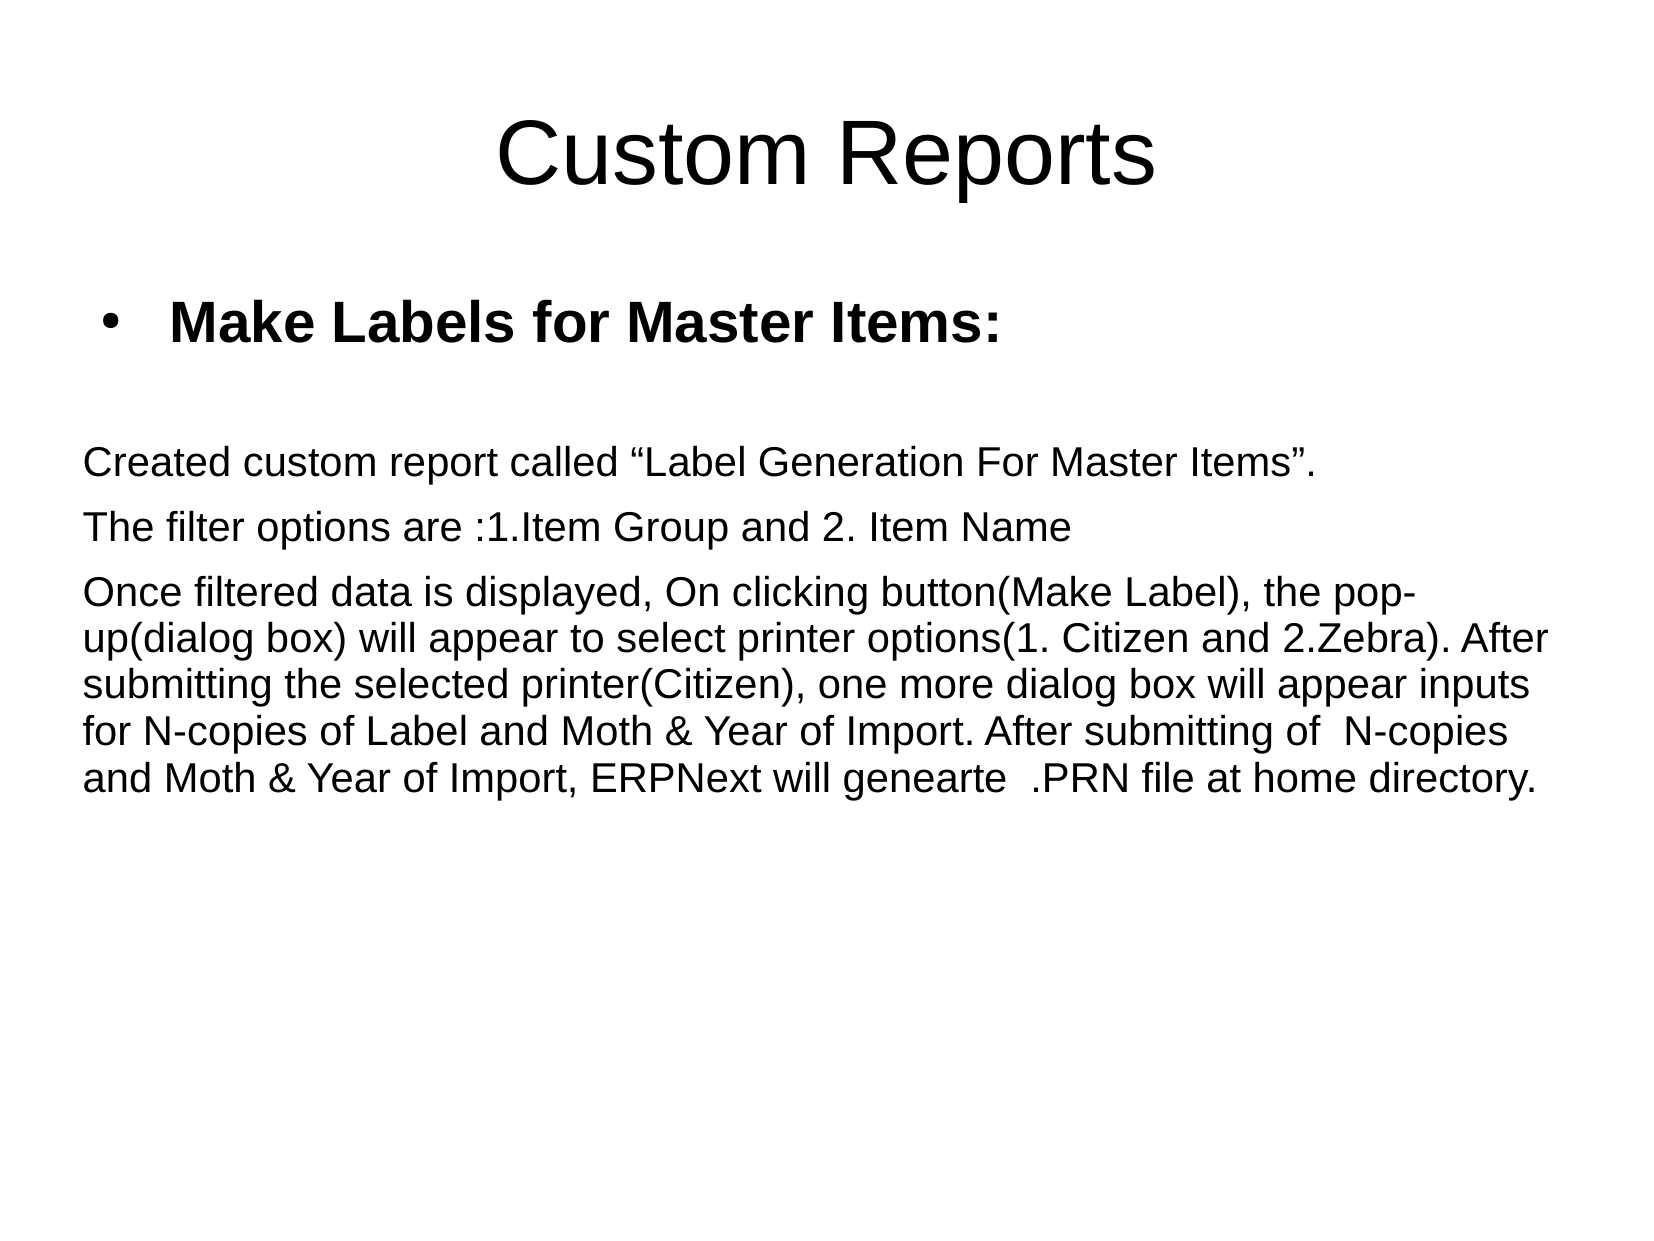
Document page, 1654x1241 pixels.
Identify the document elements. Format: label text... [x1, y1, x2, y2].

list Make Labels for Master Items: Created custom report called “Label Generation For Master Items”. The filter options are :1.Item Group and 2. Item Name Once filtered data is displayed, On clicking button(Make Label), the pop-up(dialog box) will appear to select printer options(1. Citizen and 2.Zebra). After submitting the selected printer(Citizen), one more dialog box will appear inputs for N-copies of Label and Moth & Year of Import. After submitting of N-copies and Moth & Year of Import, ERPNext will genearte .PRN file at home directory. [82, 290, 1571, 1010]
title Custom Reports [82, 49, 1571, 257]
